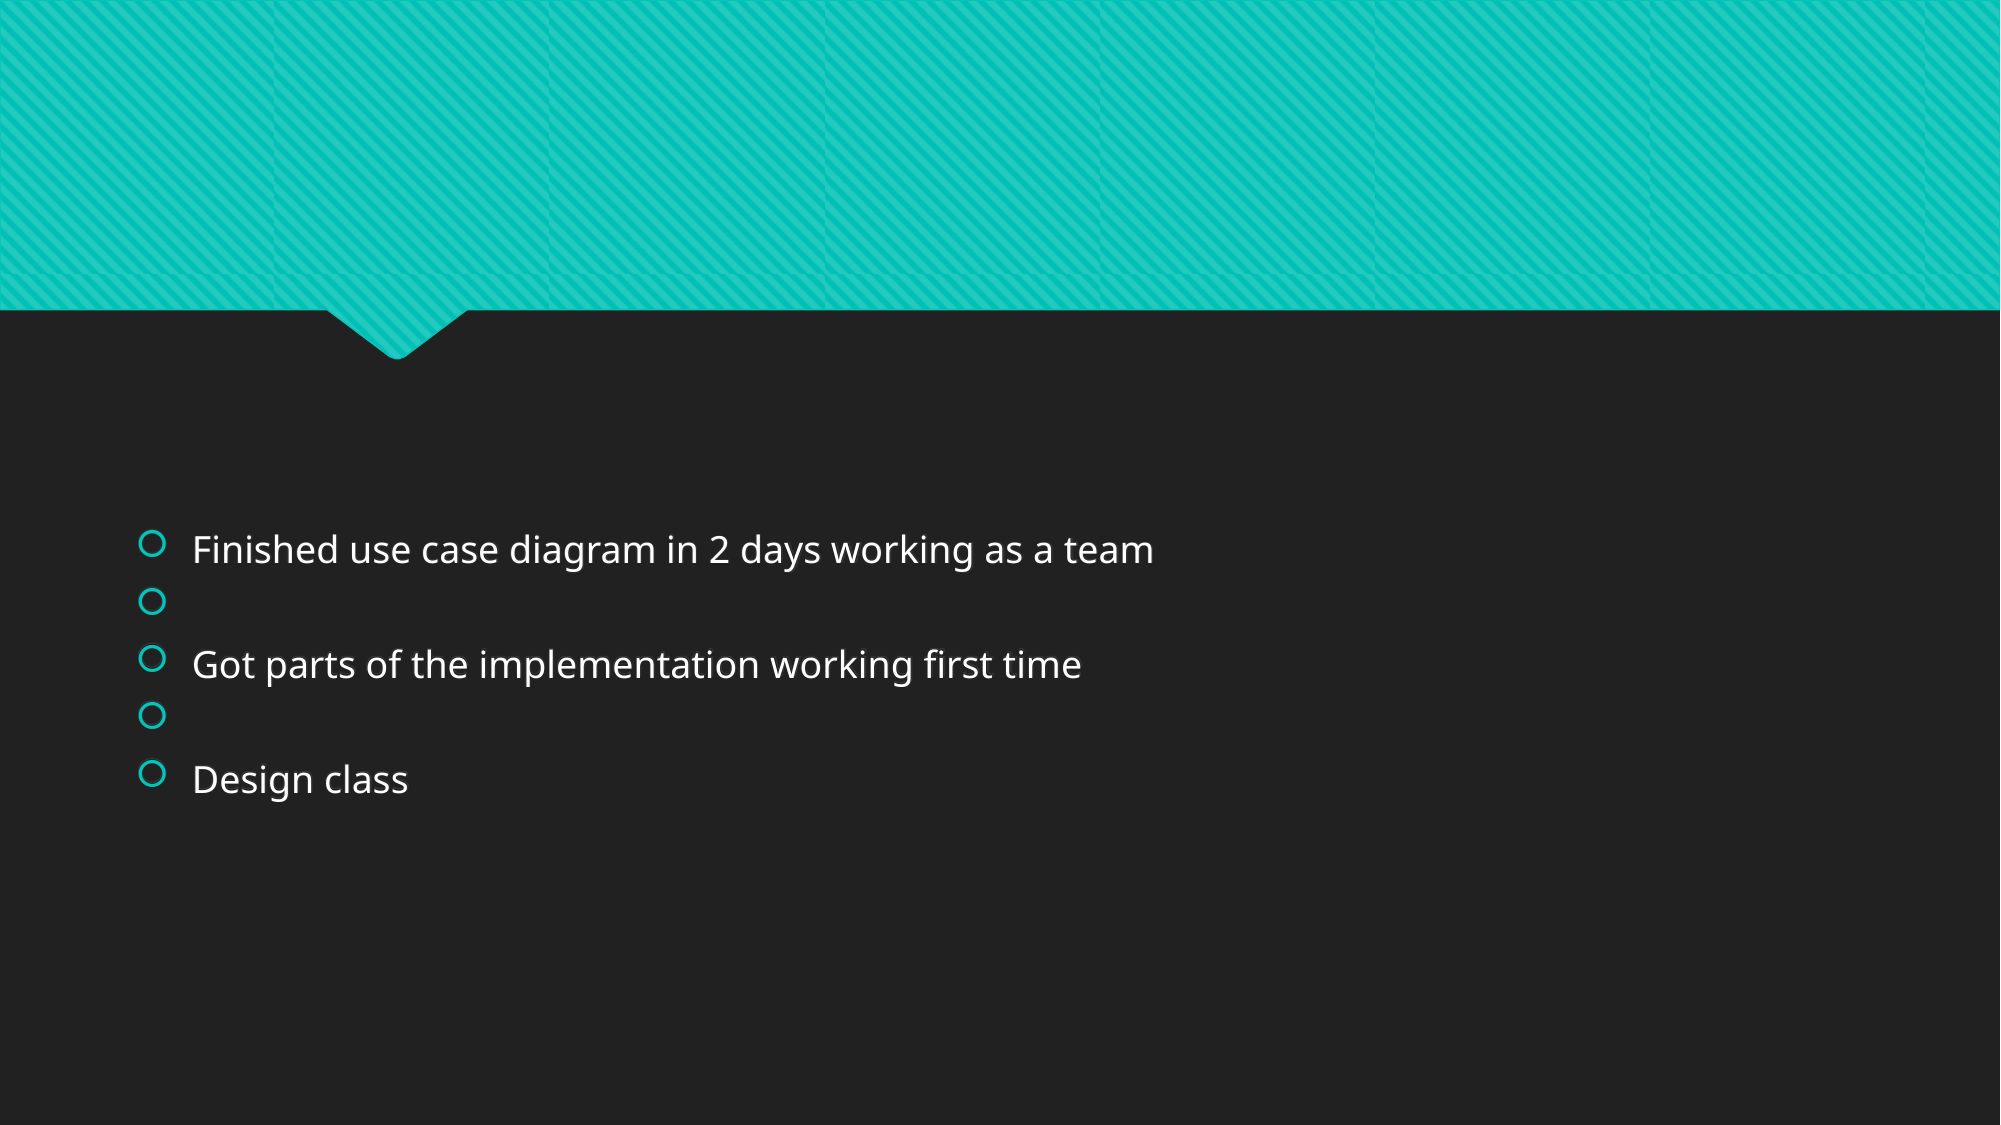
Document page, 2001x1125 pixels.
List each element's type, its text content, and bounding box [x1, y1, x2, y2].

list Finished use case diagram in 2 days working as a team Got parts of the implementation working first time Design class [120, 482, 1469, 845]
